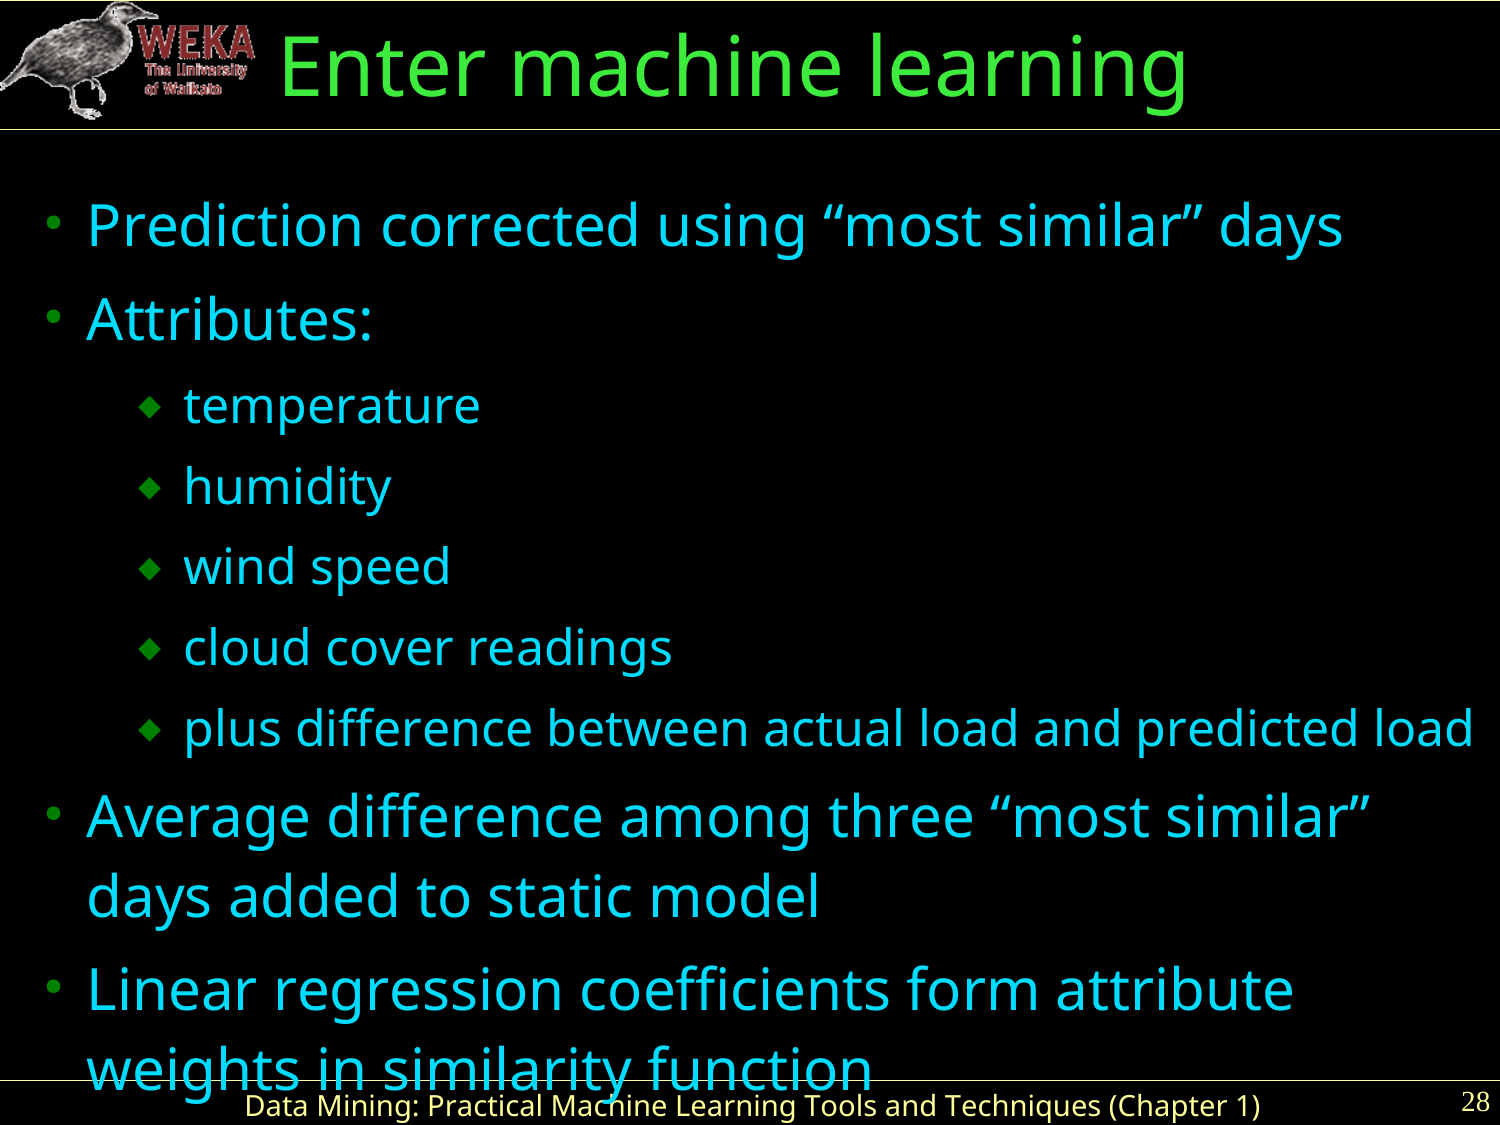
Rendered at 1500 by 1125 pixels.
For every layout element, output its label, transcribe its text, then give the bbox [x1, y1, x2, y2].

title Enter machine learning [263, 0, 1500, 159]
picture [0, 1, 263, 129]
list Prediction corrected using “most similar” days Attributes: temperature humidity wind speed cloud cover readings plus difference between actual load and predicted load Average difference among three “most similar” days added to static model Linear regression coefficients form attribute weights in similarity function [29, 177, 1500, 1108]
